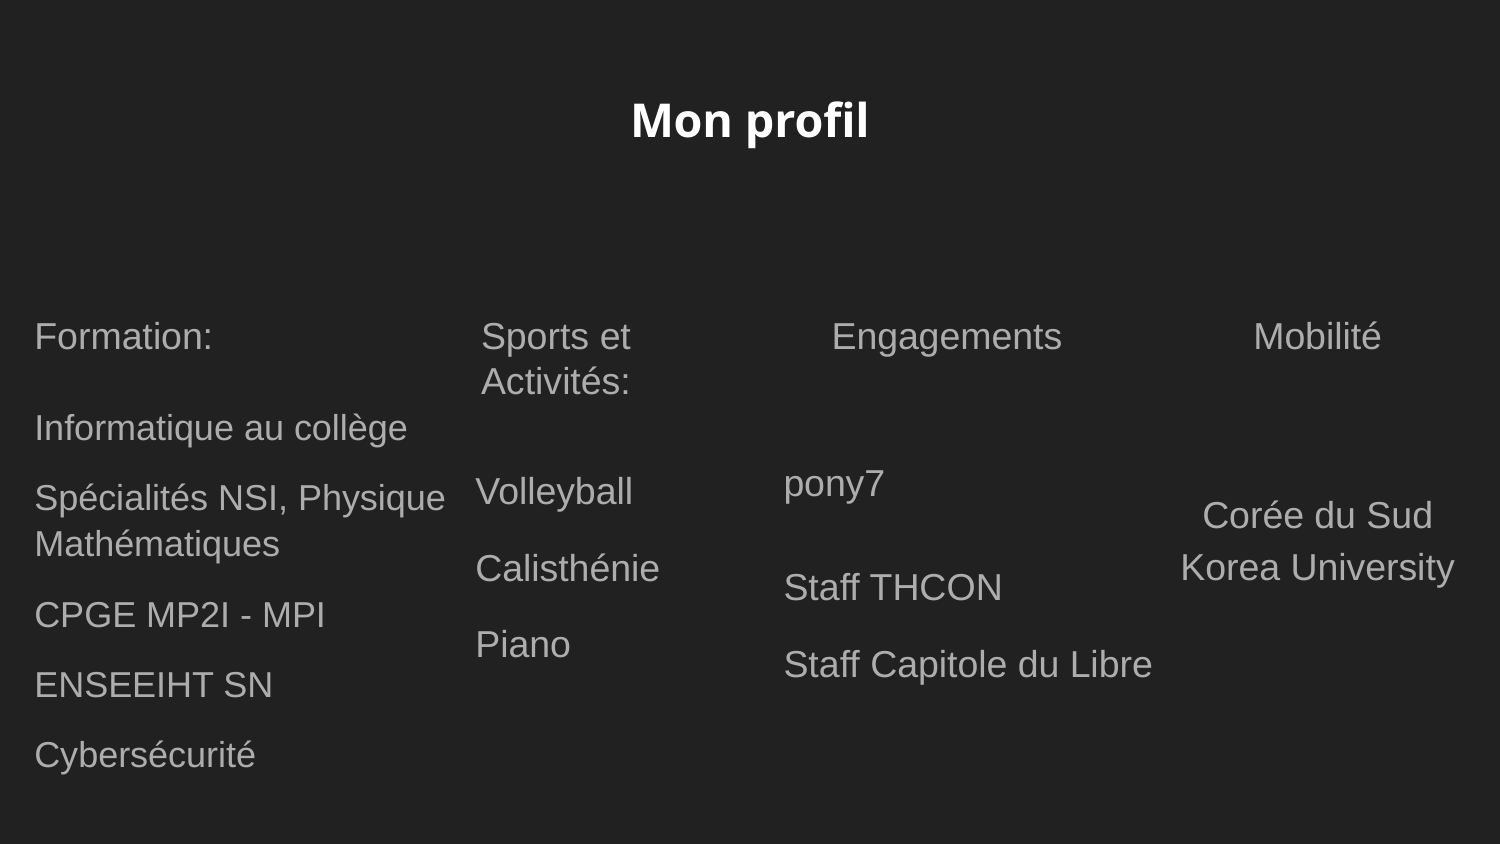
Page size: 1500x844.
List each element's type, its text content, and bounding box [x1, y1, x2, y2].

title Mon profil [51, 72, 1449, 167]
text_box Formation: [19, 296, 466, 372]
text_box Engagements [816, 296, 1132, 372]
list Informatique au collège Spécialités NSI, Physique Mathématiques CPGE MP2I - MPI ENSEEIHT SN Cybersécurité [19, 385, 460, 791]
list Corée du Sud Korea University [1155, 421, 1481, 651]
text_box Sports et Activités: [466, 296, 801, 417]
list pony7 Staff THCON Staff Capitole du Libre [768, 366, 1181, 772]
list Volleyball Calisthénie Piano [460, 385, 985, 791]
text_box Mobilité [1160, 296, 1476, 372]
